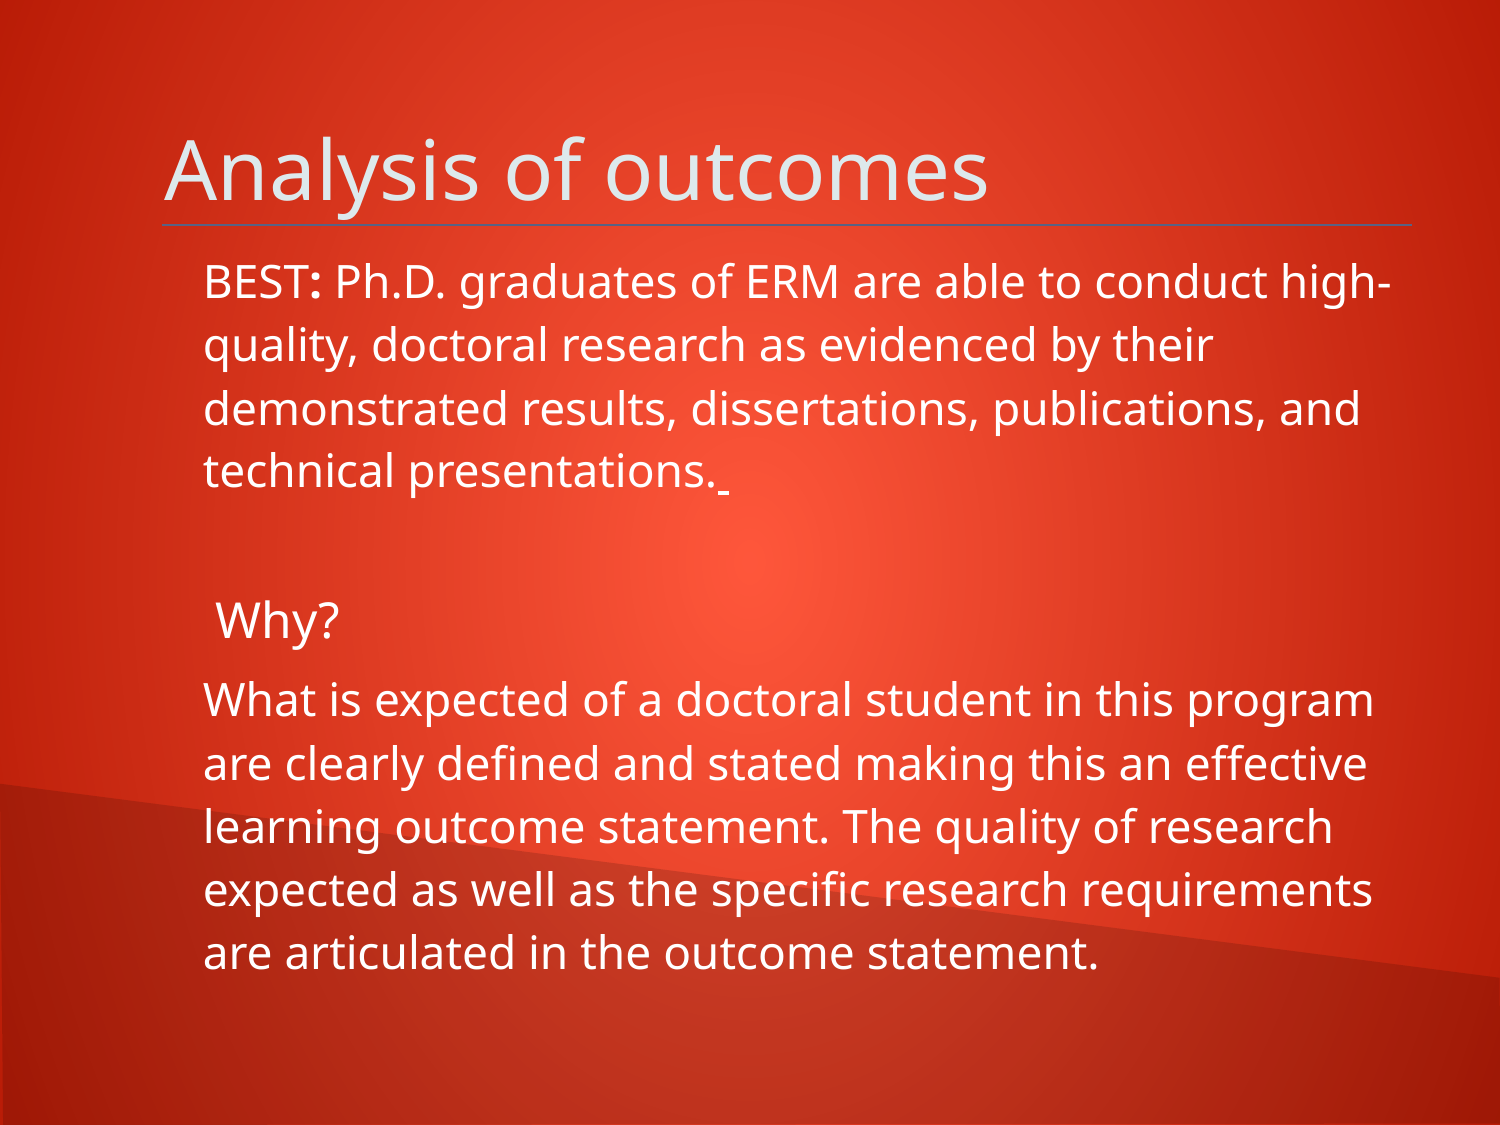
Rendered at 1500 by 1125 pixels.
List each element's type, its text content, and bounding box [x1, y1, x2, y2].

list BEST: Ph.D. graduates of ERM are able to conduct high-quality, doctoral research as evidenced by their demonstrated results, dissertations, publications, and technical presentations. Why? What is expected of a doctoral student in this program are clearly defined and stated making this an effective learning outcome statement. The quality of research expected as well as the specific research requirements are articulated in the outcome statement. [150, 237, 1425, 988]
title Analysis of outcomes [150, 45, 1425, 233]
